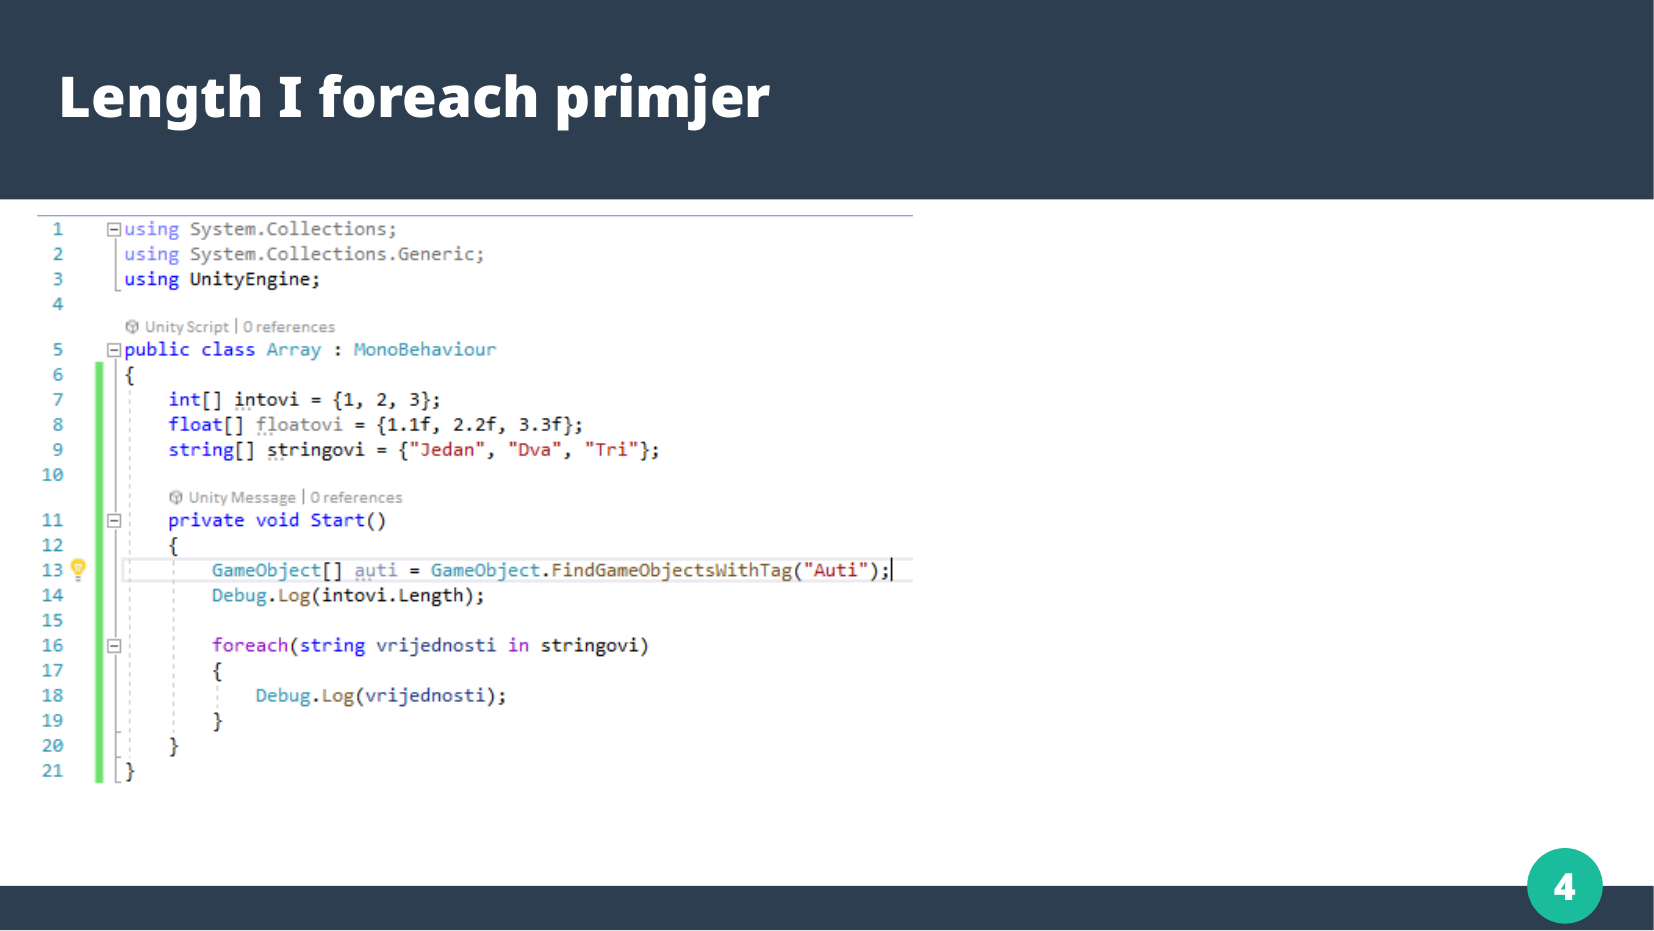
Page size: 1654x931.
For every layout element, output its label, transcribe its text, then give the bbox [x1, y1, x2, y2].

title Length I foreach primjer [59, 37, 1595, 155]
picture [37, 215, 913, 788]
